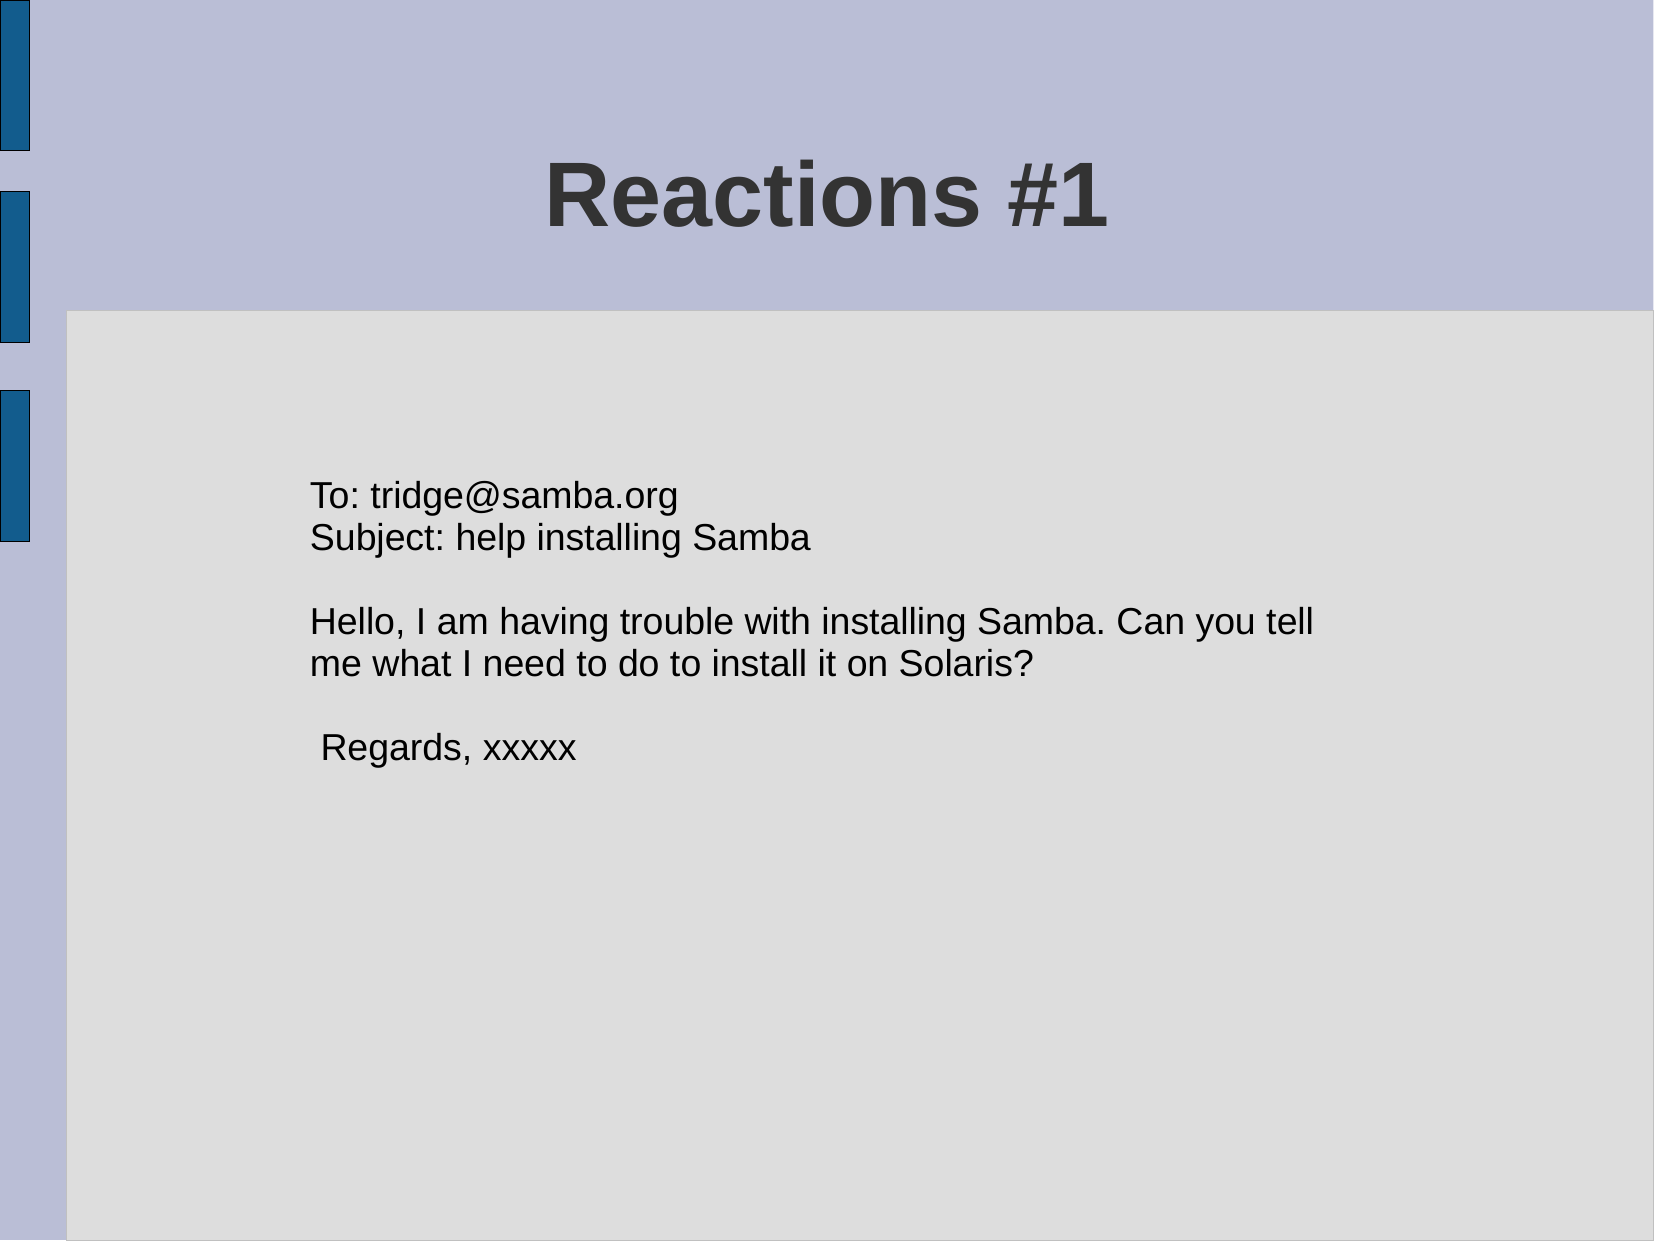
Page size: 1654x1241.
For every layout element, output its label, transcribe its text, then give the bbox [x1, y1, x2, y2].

title Reactions #1 [121, 91, 1534, 299]
text_box To: tridge@samba.org Subject: help installing Samba Hello, I am having trouble with installing Samba. Can you tell me what I need to do to install it on Solaris? Regards, xxxxx [295, 466, 1388, 776]
